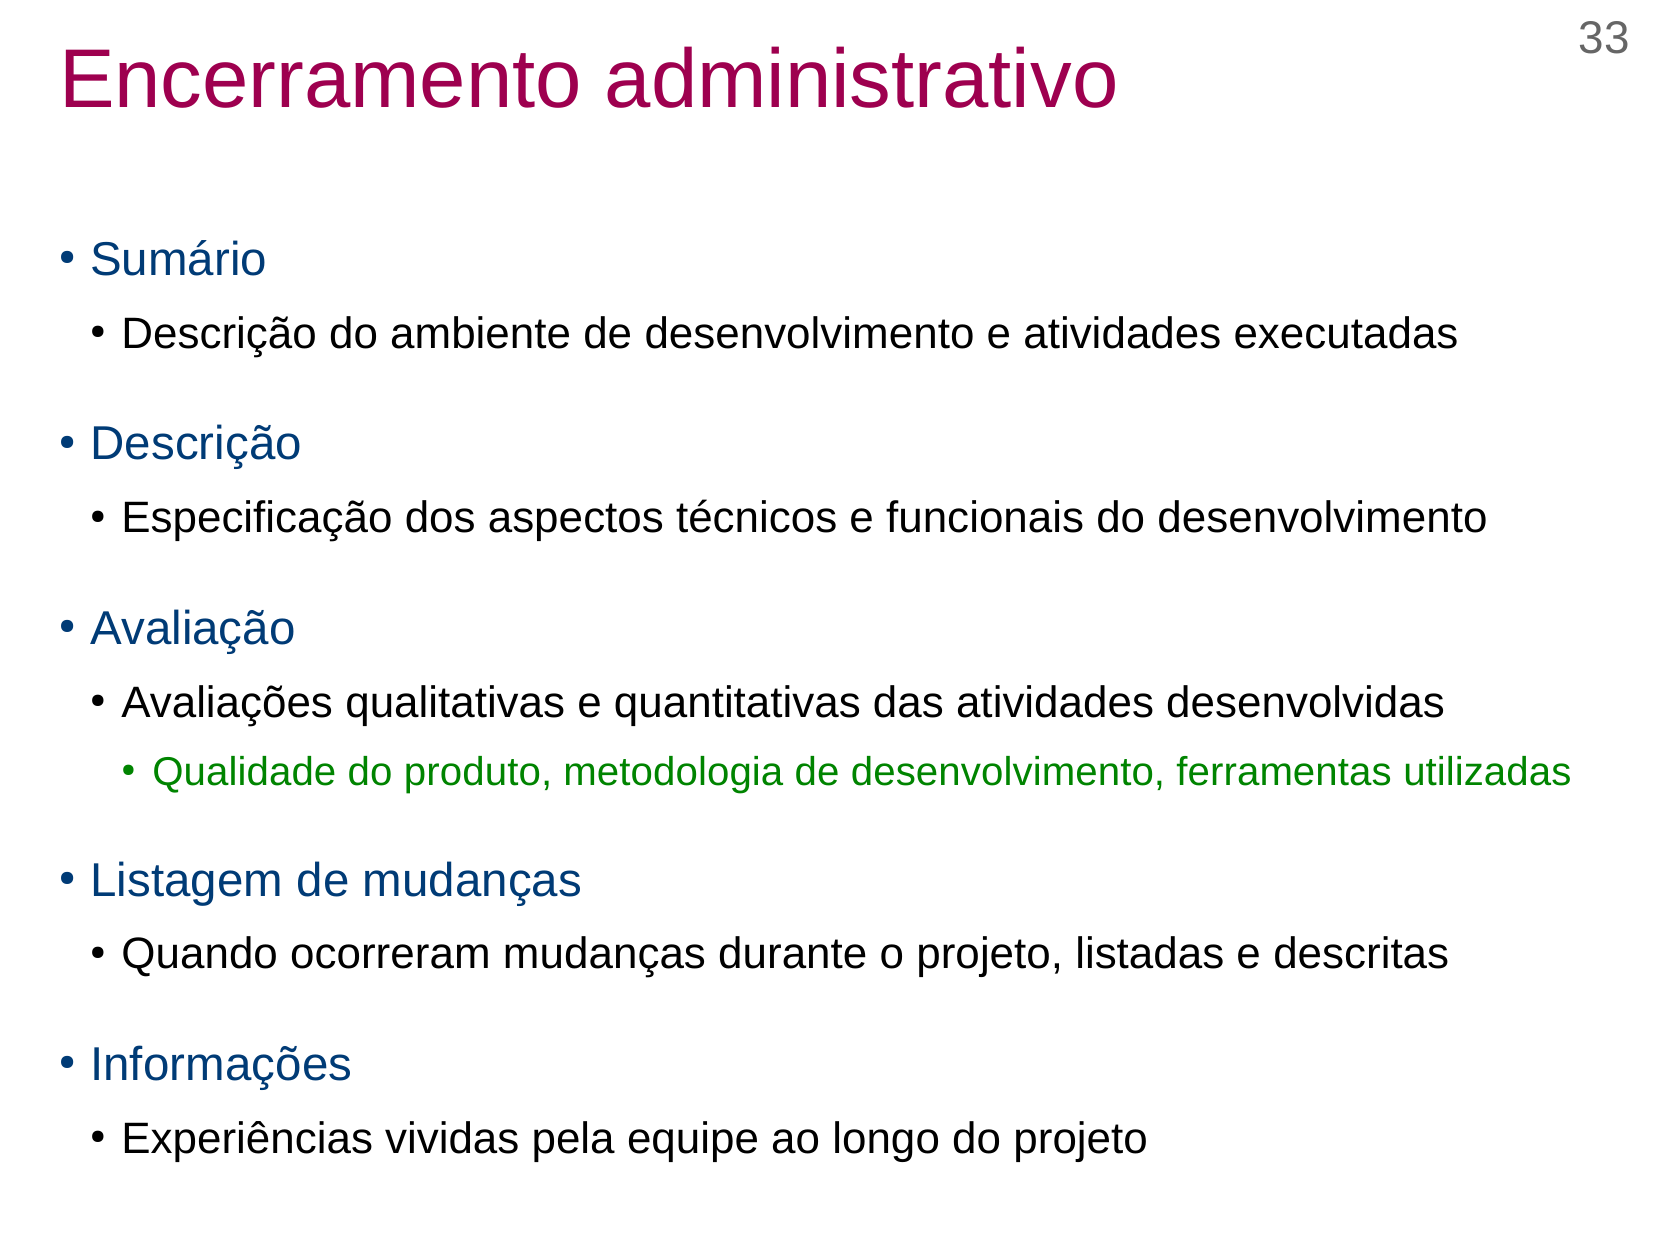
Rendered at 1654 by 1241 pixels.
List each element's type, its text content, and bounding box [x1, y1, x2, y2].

title Encerramento administrativo [59, 4, 1595, 160]
list Sumário Descrição do ambiente de desenvolvimento e atividades executadas Descrição Especificação dos aspectos técnicos e funcionais do desenvolvimento Avaliação Avaliações qualitativas e quantitativas das atividades desenvolvidas Qualidade do produto, metodologia de desenvolvimento, ferramentas utilizadas Listagem de mudanças Quando ocorreram mudanças durante o projeto, listadas e descritas Informações Experiências vividas pela equipe ao longo do projeto [59, 224, 1595, 1211]
